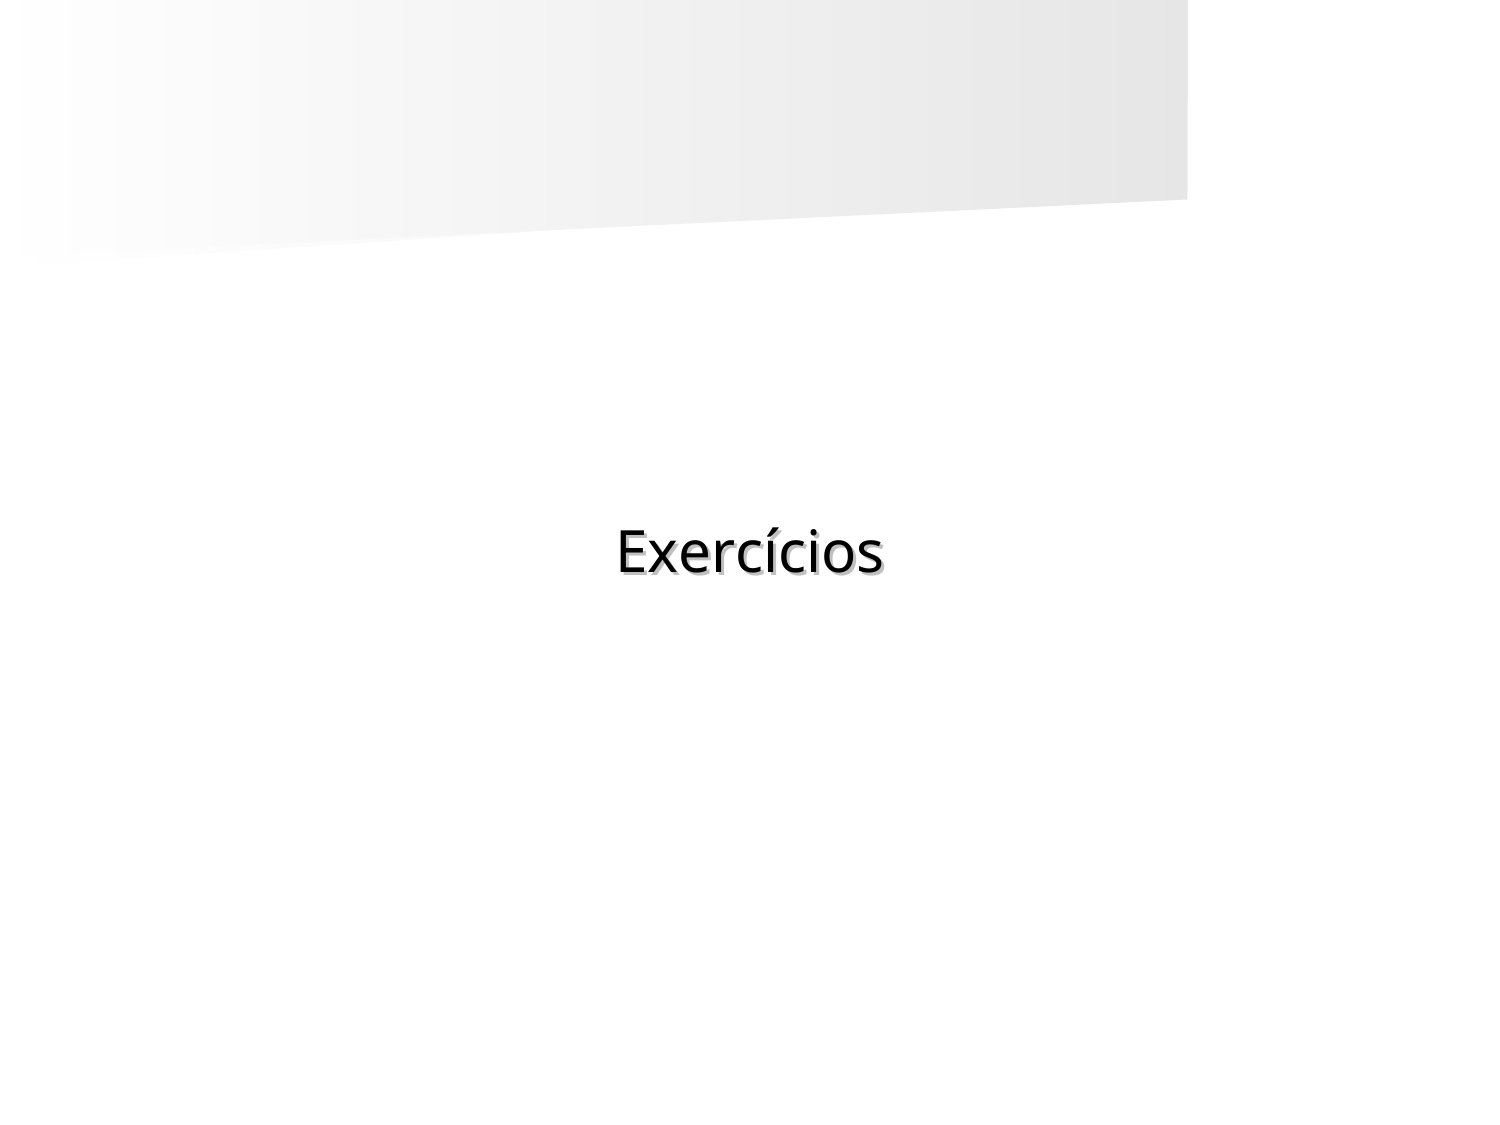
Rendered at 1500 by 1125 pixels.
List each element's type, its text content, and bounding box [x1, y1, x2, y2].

title Exercícios [112, 506, 1388, 592]
